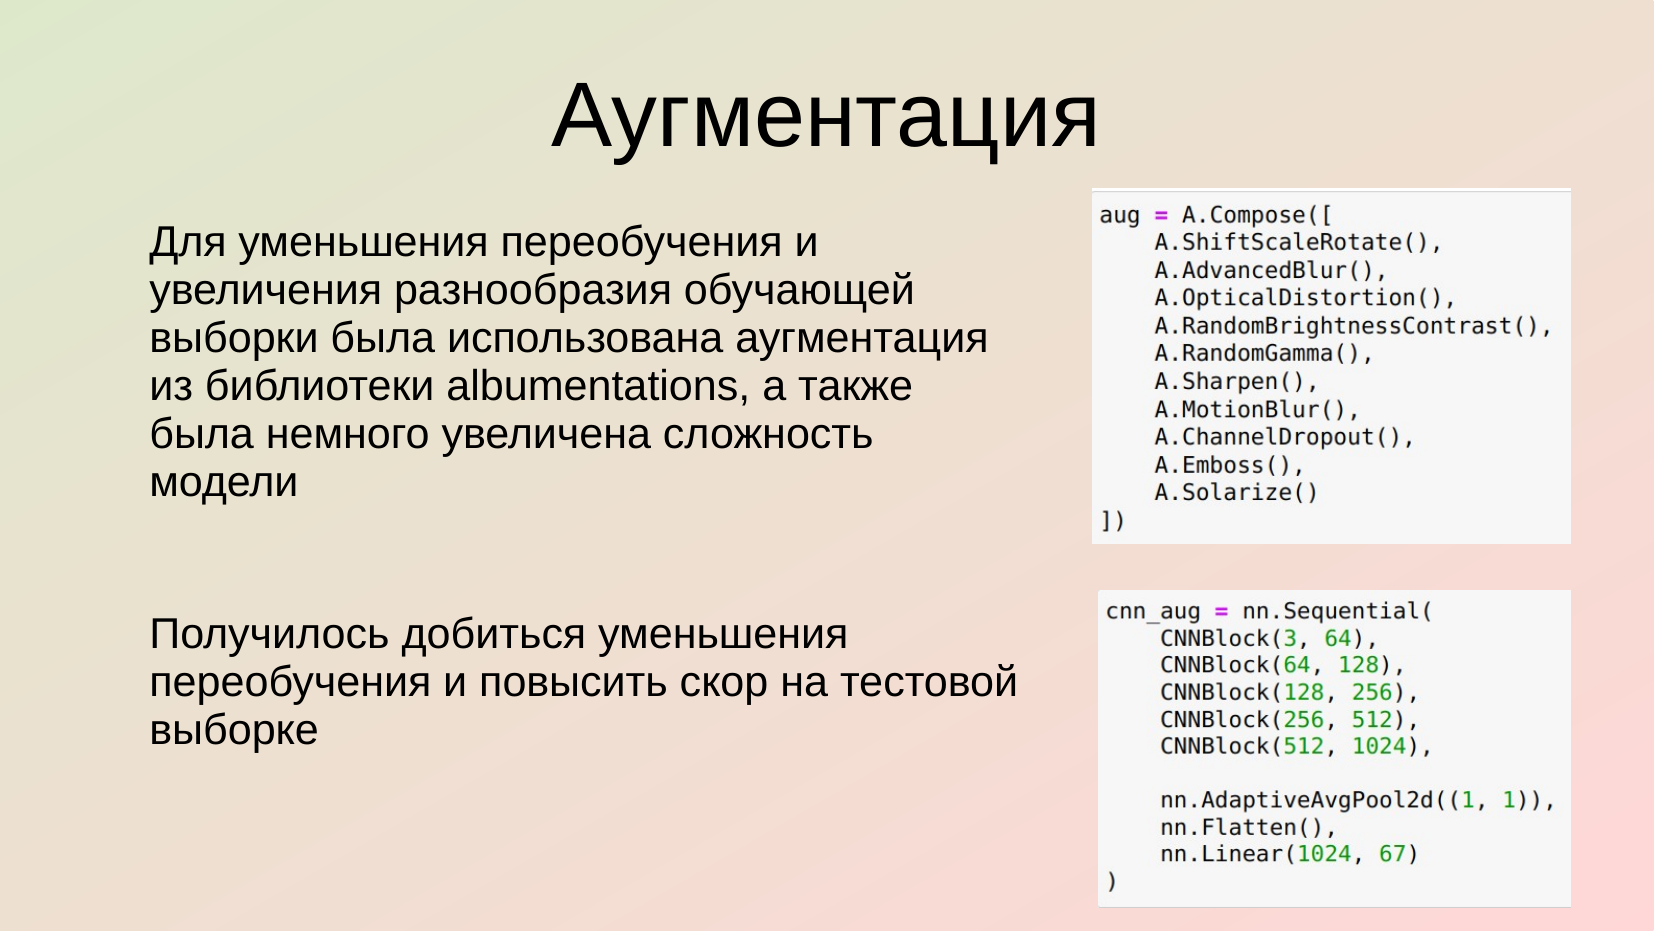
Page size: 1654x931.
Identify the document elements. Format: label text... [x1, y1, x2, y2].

title Аугментация [82, 37, 1571, 193]
picture [1098, 590, 1571, 908]
list Для уменьшения переобучения и увеличения разнообразия обучающей выборки была использована аугментация из библиотеки albumentations, а также была немного увеличена сложность модели Получилось добиться уменьшения переобучения и повысить скор на тестовой выборке [82, 217, 1028, 758]
picture [1092, 188, 1571, 544]
